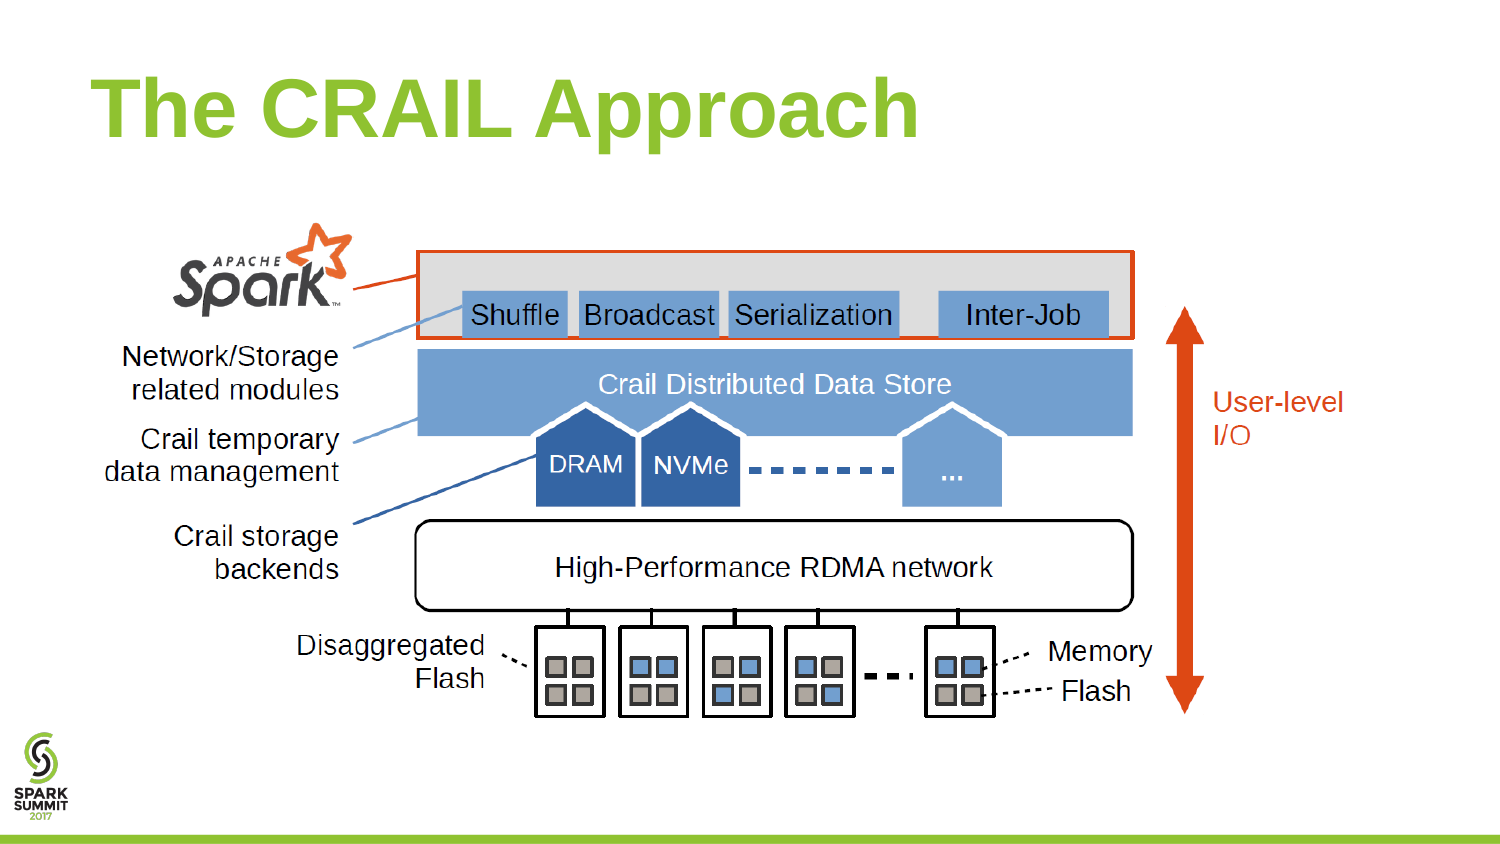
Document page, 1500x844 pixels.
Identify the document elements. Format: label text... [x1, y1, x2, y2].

picture [92, 222, 1358, 724]
title The CRAIL Approach [75, 33, 1425, 175]
picture [13, 731, 69, 833]
